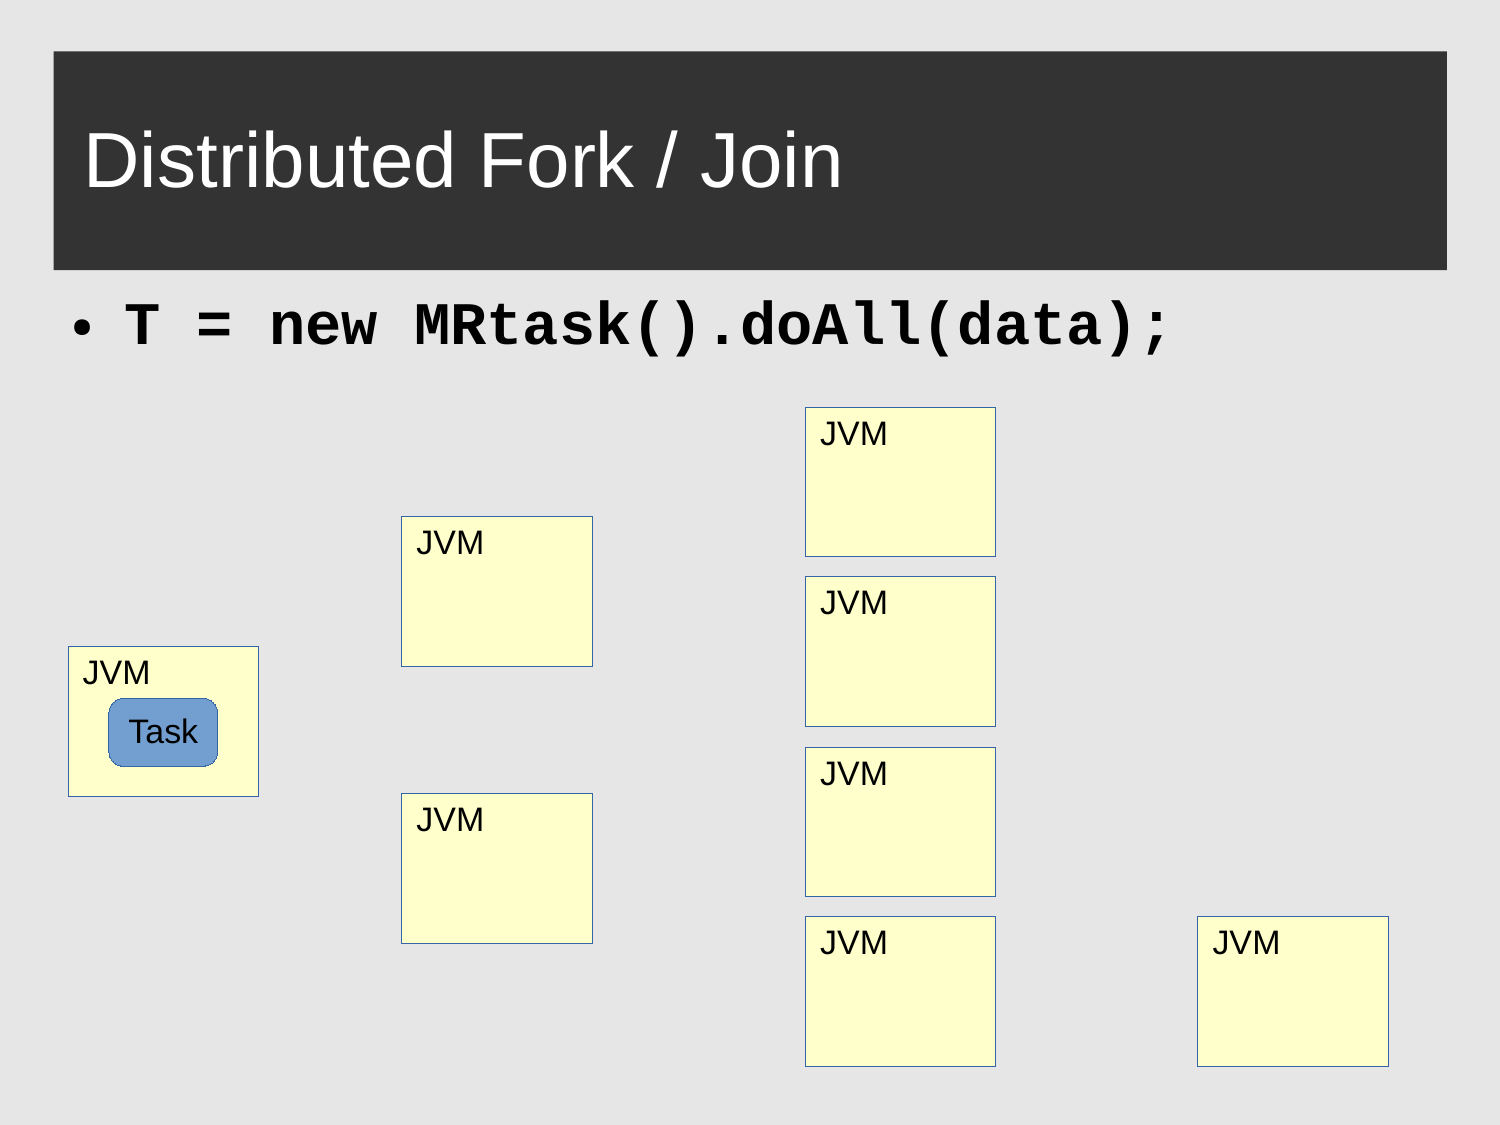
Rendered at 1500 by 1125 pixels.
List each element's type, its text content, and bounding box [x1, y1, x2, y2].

list T = new MRtask().doAll(data); [53, 294, 1447, 991]
text_box JVM [401, 793, 538, 847]
text_box [1197, 916, 1389, 1067]
text_box JVM [805, 747, 942, 801]
text_box [805, 407, 996, 557]
text_box [401, 793, 593, 944]
text_box JVM [805, 916, 942, 970]
text_box [401, 516, 593, 667]
text_box JVM [805, 407, 942, 461]
text_box JVM [1197, 916, 1334, 970]
title Distributed Fork / Join [53, 51, 1447, 271]
text_box Task [108, 698, 218, 767]
text_box JVM [68, 646, 205, 700]
text_box [68, 646, 259, 797]
text_box JVM [805, 576, 942, 630]
text_box [805, 747, 996, 897]
text_box [805, 576, 996, 727]
text_box [805, 916, 996, 1067]
text_box JVM [401, 516, 538, 571]
